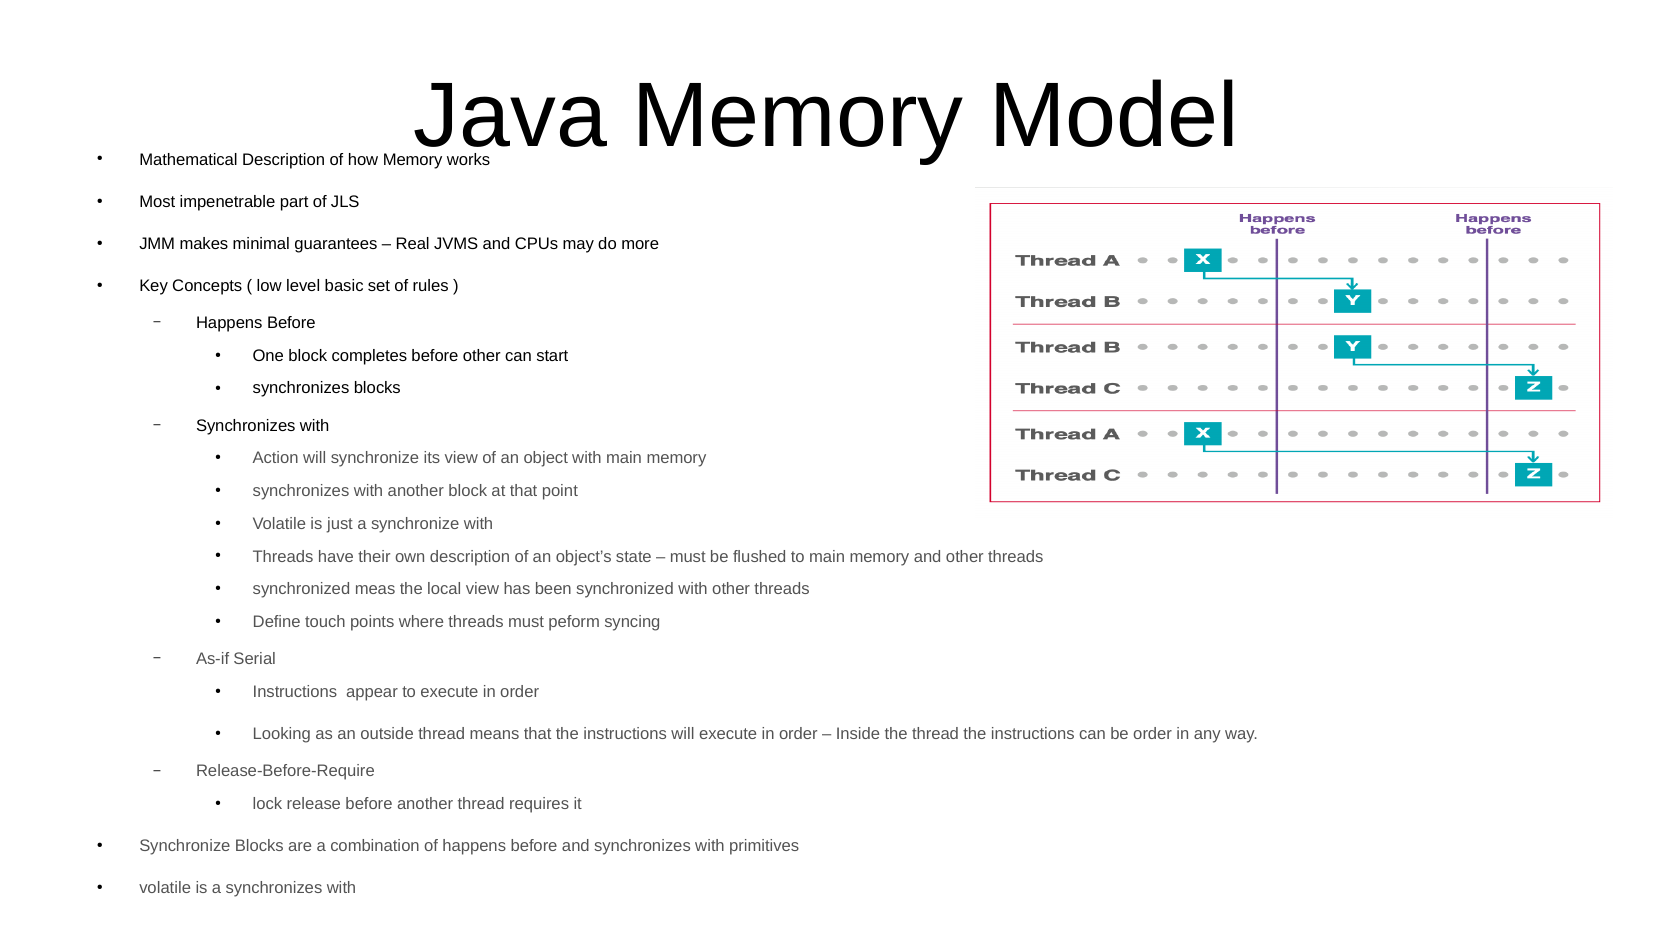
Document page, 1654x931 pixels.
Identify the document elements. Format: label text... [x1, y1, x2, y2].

list Mathematical Description of how Memory works Most impenetrable part of JLS JMM makes minimal guarantees – Real JVMS and CPUs may do more Key Concepts ( low level basic set of rules ) Happens Before One block completes before other can start synchronizes blocks Synchronizes with Action will synchronize its view of an object with main memory synchronizes with another block at that point Volatile is just a synchronize with Threads have their own description of an object’s state – must be flushed to main memory and other threads synchronized meas the local view has been synchronized with other threads Define touch points where threads must peform syncing As-if Serial Instructions appear to execute in order Looking as an outside thread means that the instructions will execute in order – Inside the thread the instructions can be order in any way. Release-Before-Require lock release before another thread requires it Synchronize Blocks are a combination of happens before and synchronizes with primitives volatile is a synchronizes with [82, 150, 1613, 901]
title Java Memory Model [82, 37, 1571, 150]
picture [975, 187, 1613, 518]
